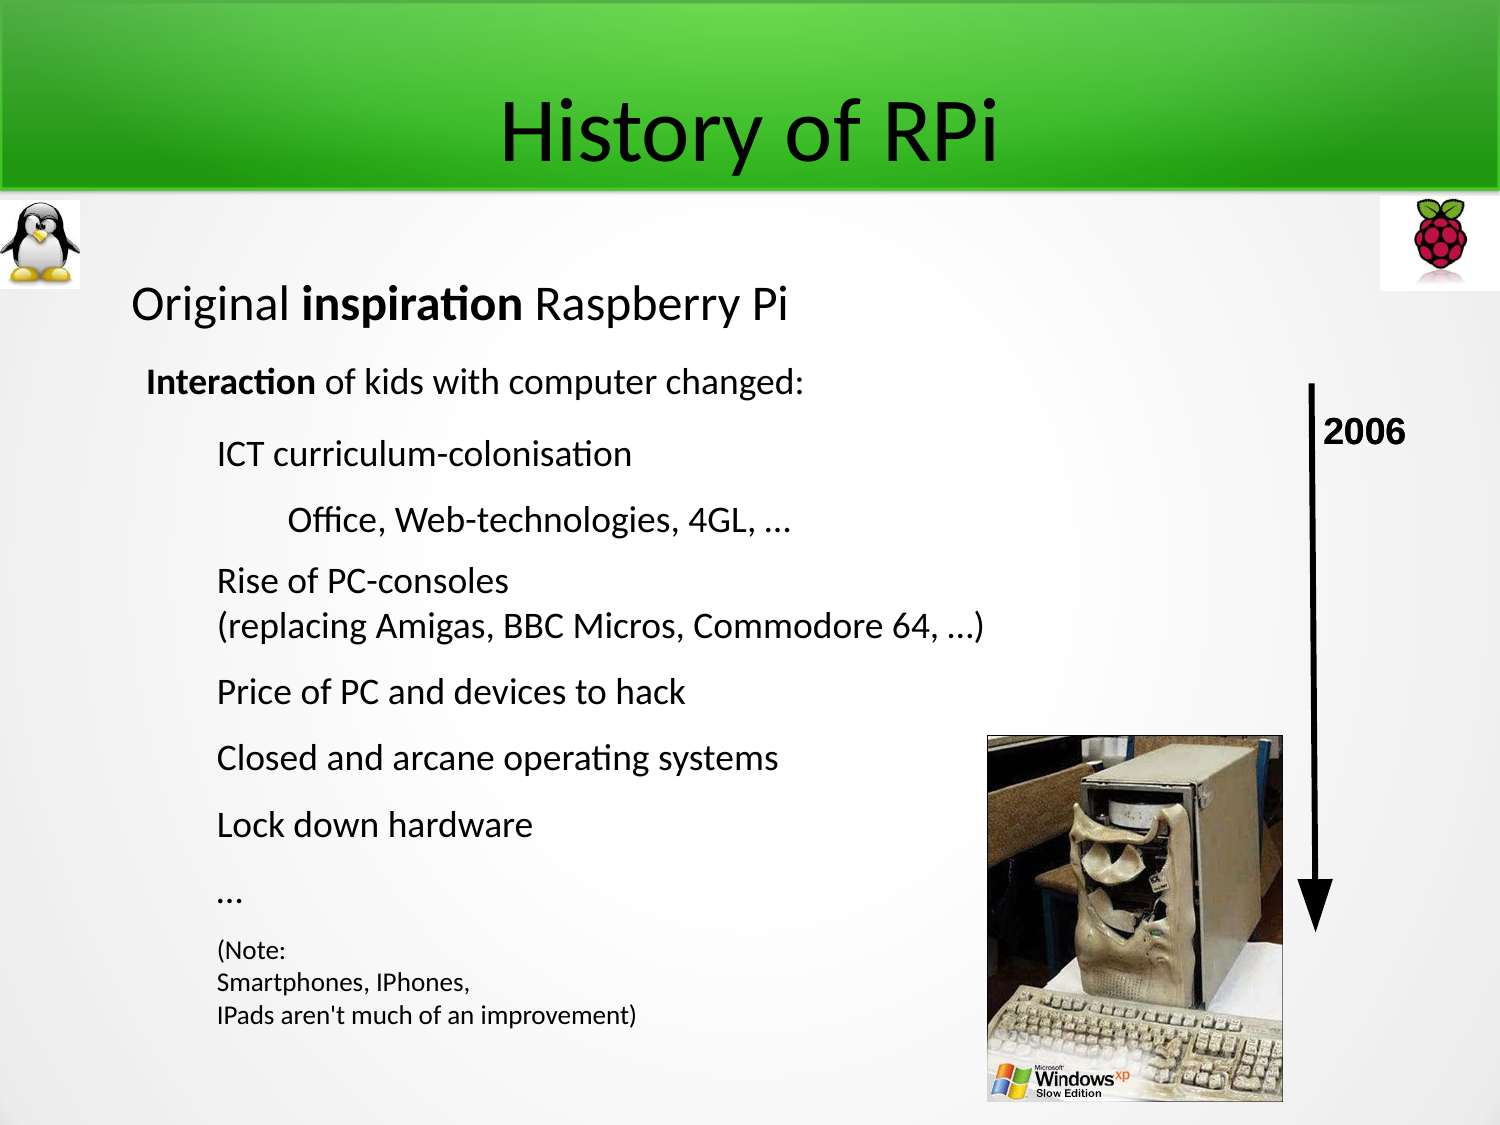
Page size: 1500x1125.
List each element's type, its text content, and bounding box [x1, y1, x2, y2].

picture [0, 200, 80, 289]
title History of RPi [75, 45, 1425, 233]
picture [987, 735, 1283, 1102]
picture [1380, 196, 1500, 291]
list Original inspiration Raspberry Pi Interaction of kids with computer changed: ICT curriculum-colonisation Office, Web-technologies, 4GL, … Rise of PC-consoles (replacing Amigas, BBC Micros, Commodore 64, …) Price of PC and devices to hack Closed and arcane operating systems Lock down hardware … (Note: Smartphones, IPhones, IPads aren't much of an improvement) [60, 262, 1411, 1006]
text_box 2006 [1308, 403, 1464, 461]
